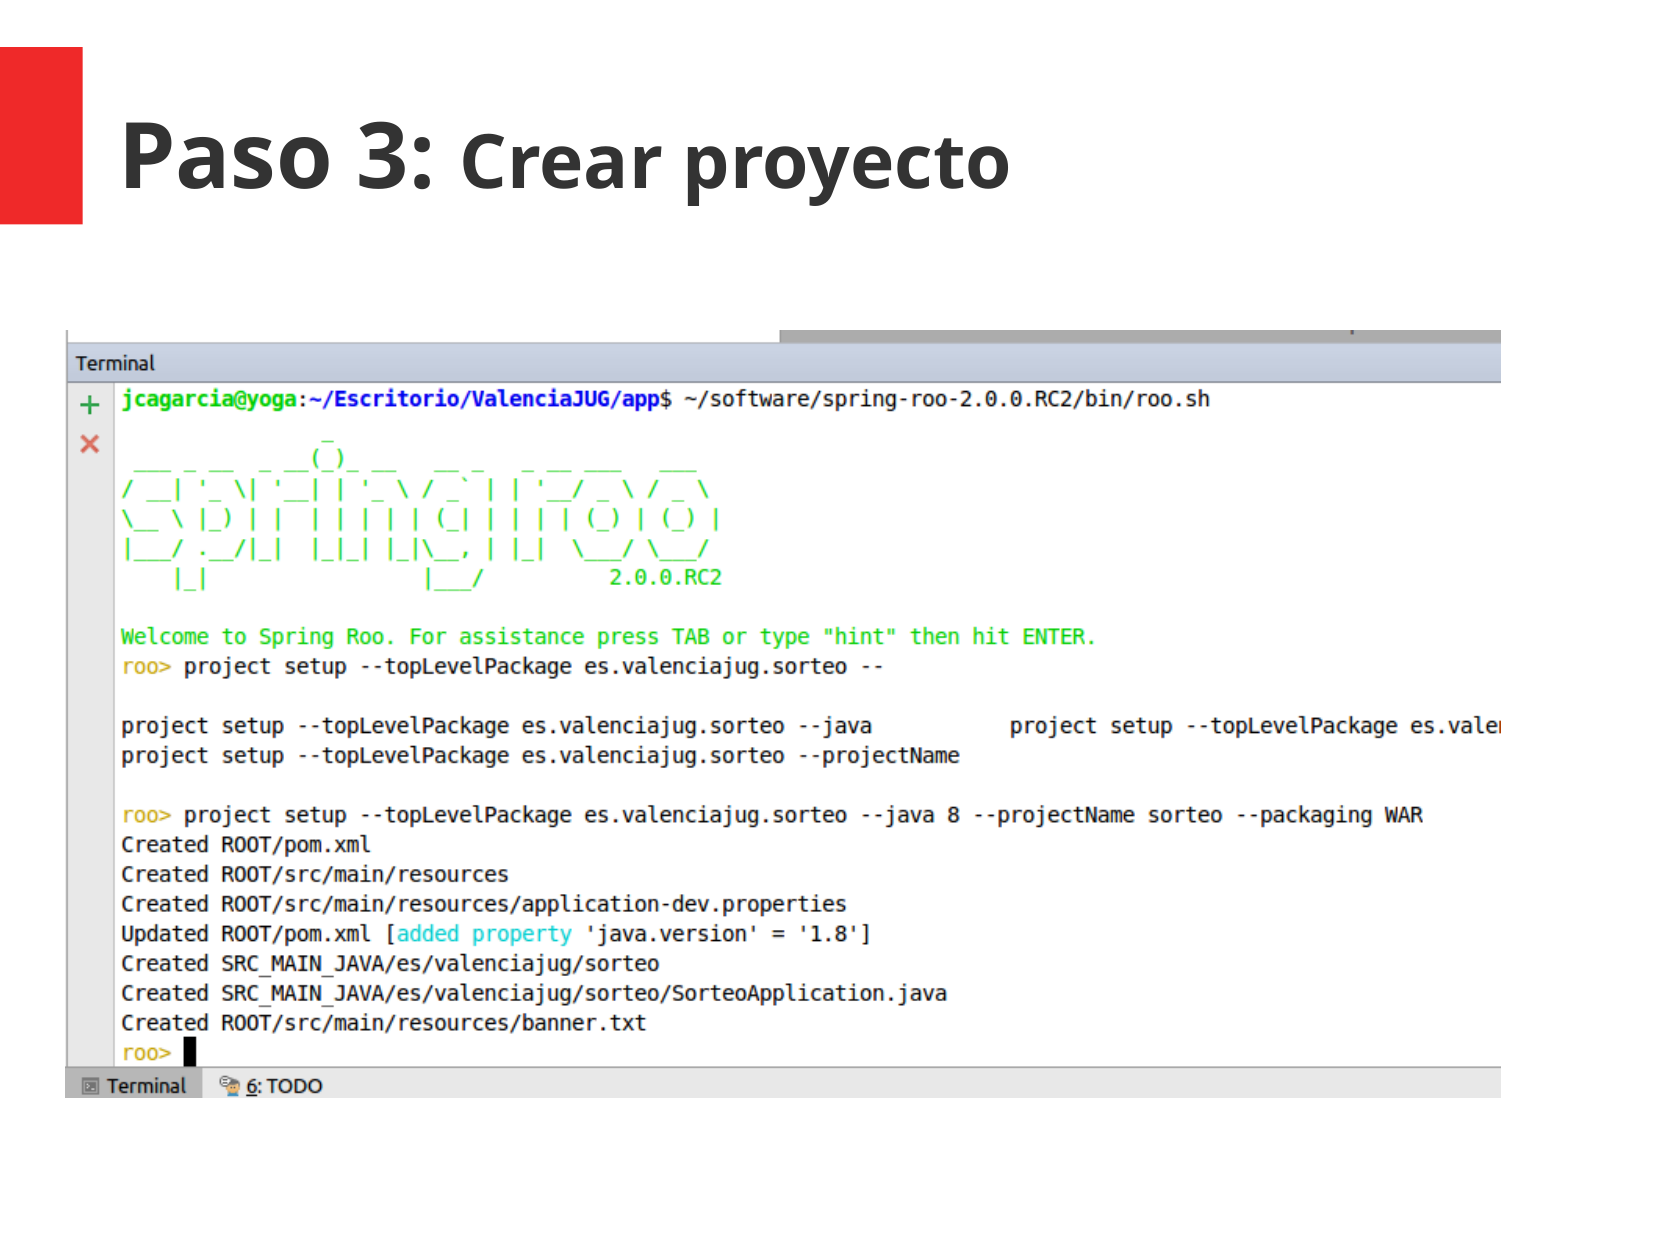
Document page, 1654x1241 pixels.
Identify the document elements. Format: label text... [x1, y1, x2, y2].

title Paso 3: Crear proyecto [118, 49, 1571, 257]
picture [65, 330, 1501, 1098]
